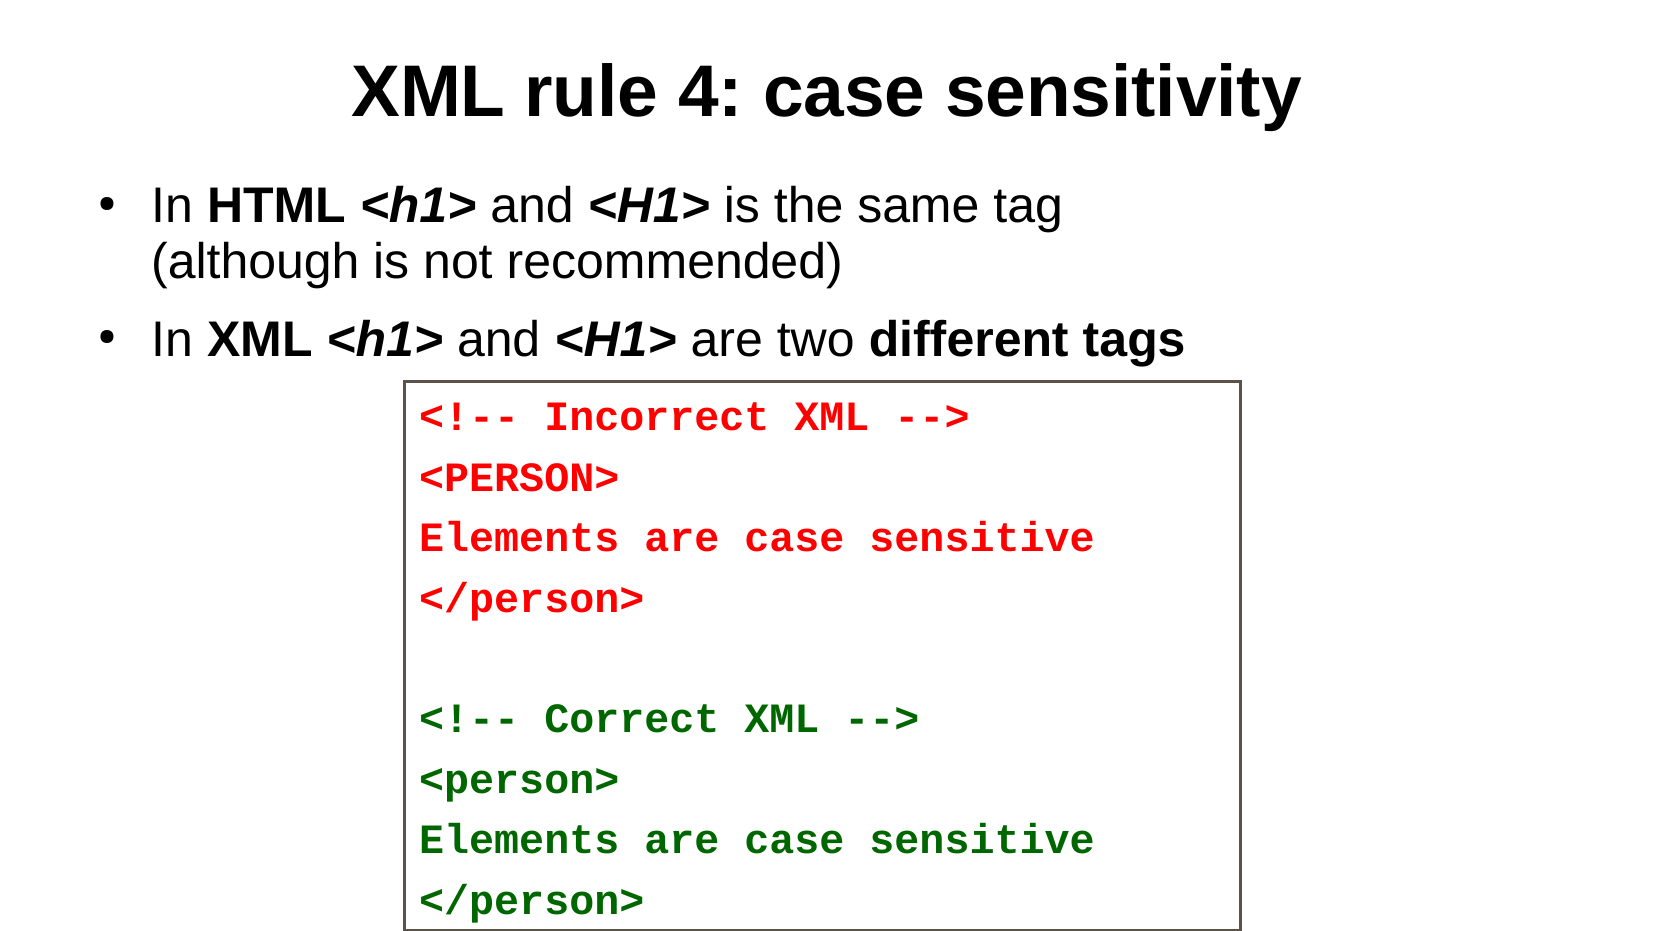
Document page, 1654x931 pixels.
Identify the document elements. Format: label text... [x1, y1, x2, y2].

title XML rule 4: case sensitivity [82, 37, 1571, 147]
list In HTML <h1> and <H1> is the same tag (although is not recommended) In XML <h1> and <H1> are two different tags [80, 177, 1536, 461]
text_box <!-- Incorrect XML --> <PERSON> Elements are case sensitive </person> <!-- Correct XML --> <person> Elements are case sensitive </person> [404, 381, 1241, 931]
